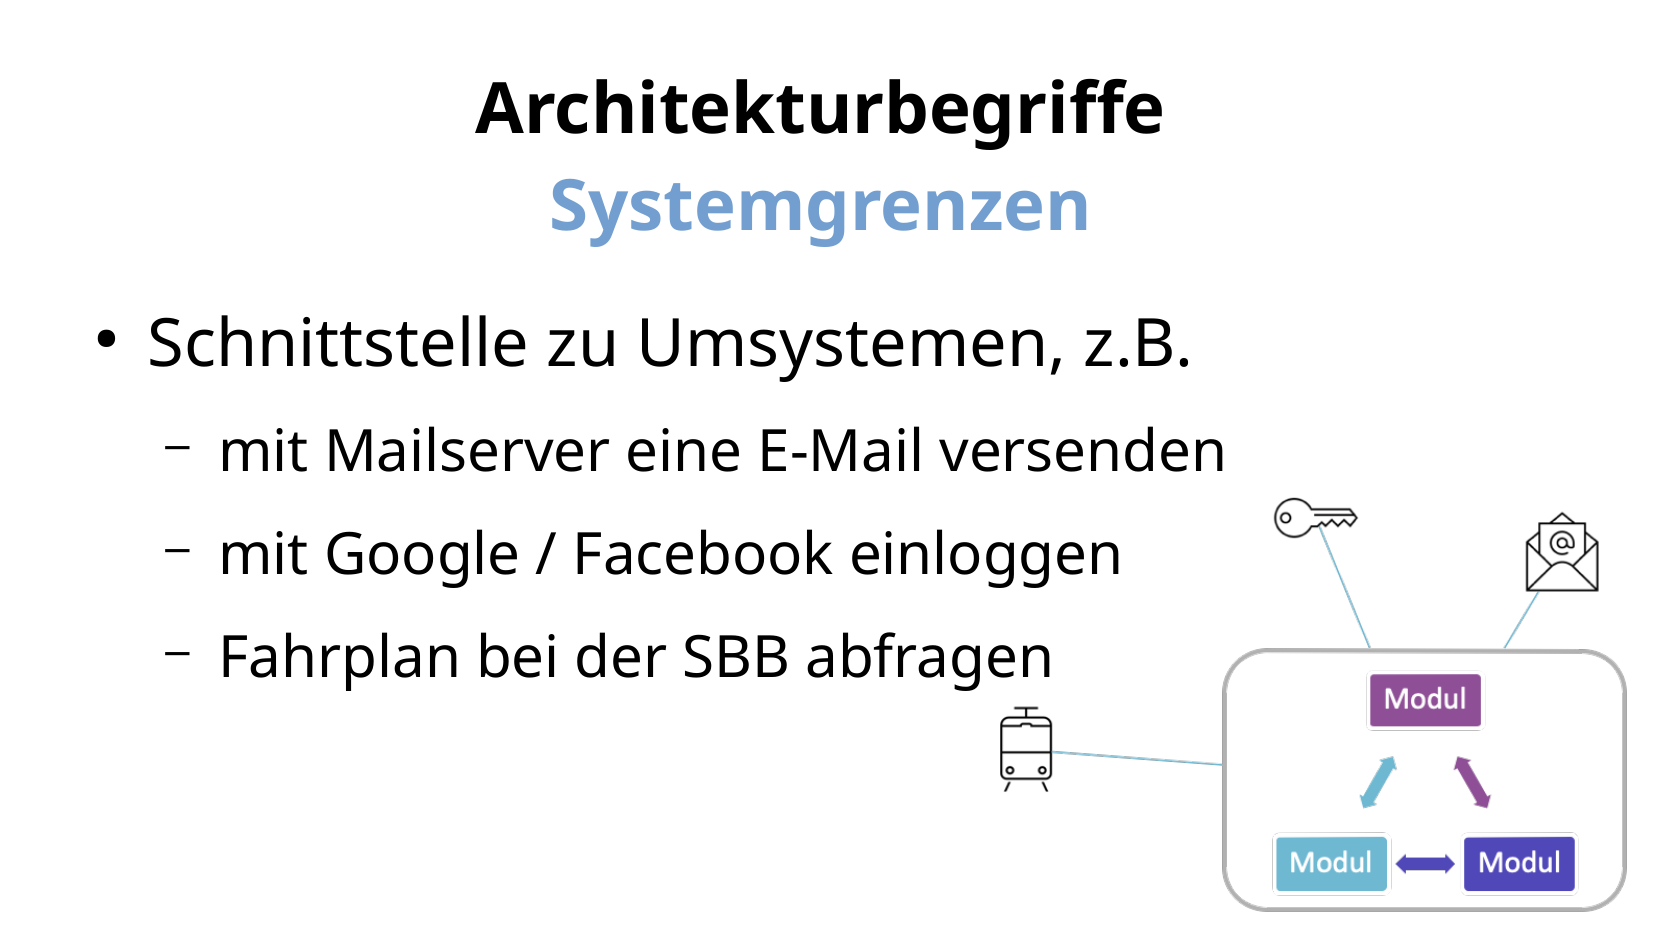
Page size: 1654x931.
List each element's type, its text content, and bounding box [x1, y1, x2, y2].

title Architekturbegriffe Systemgrenzen [76, 57, 1565, 251]
picture [974, 472, 1629, 915]
list Schnittstelle zu Umsystemen, z.B. mit Mailserver eine E-Mail versenden mit Google / Facebook einloggen Fahrplan bei der SBB abfragen [76, 295, 1565, 835]
